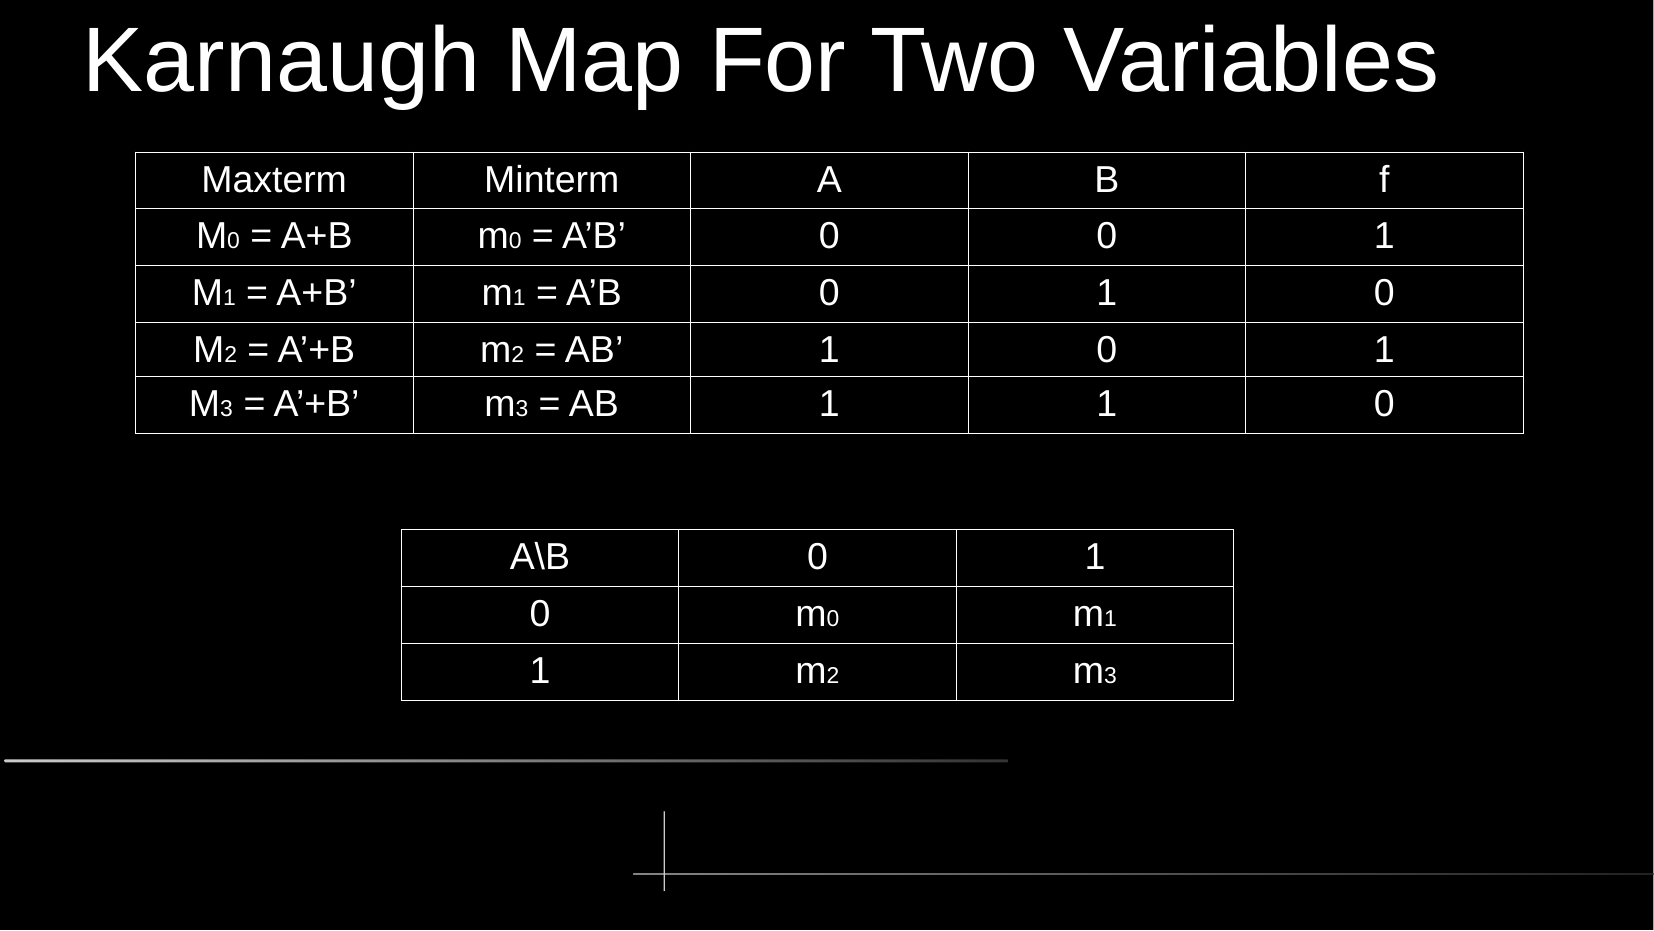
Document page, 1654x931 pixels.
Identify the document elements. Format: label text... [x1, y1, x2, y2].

table_header Minterm [414, 153, 690, 208]
table_cell 0 [691, 266, 968, 322]
table_cell 0 [691, 209, 968, 265]
table_header 0 [679, 530, 956, 586]
table_cell 1 [691, 377, 968, 433]
table_cell 0 [1246, 377, 1523, 433]
table_cell 1 [1246, 323, 1523, 376]
table_header B [969, 153, 1245, 208]
table_cell M1 = A+B’ [136, 266, 413, 322]
table_cell 0 [969, 209, 1245, 265]
table_cell M0 = A+B [136, 209, 413, 265]
title Karnaugh Map For Two Variables [23, 5, 1501, 114]
table_cell m0 = A’B’ [414, 209, 690, 265]
table_cell 0 [402, 587, 678, 643]
table_header 1 [957, 530, 1233, 586]
table_cell 1 [969, 266, 1245, 322]
table_cell M2 = A’+B [136, 323, 413, 376]
table_cell m2 [679, 644, 956, 700]
table_header A [691, 153, 968, 208]
table_cell 1 [1246, 209, 1523, 265]
table_cell 0 [969, 323, 1245, 376]
table_cell m1 = A’B [414, 266, 690, 322]
table_cell m0 [679, 587, 956, 643]
table_cell m3 [957, 644, 1233, 700]
table_header Maxterm [136, 153, 413, 208]
table_cell 1 [969, 377, 1245, 433]
table_cell 0 [1246, 266, 1523, 322]
table_header f [1246, 153, 1523, 208]
table_cell 1 [691, 323, 968, 376]
table_cell m3 = AB [414, 377, 690, 433]
table_cell 1 [402, 644, 678, 700]
table_header A\B [402, 530, 678, 586]
table_cell M3 = A’+B’ [136, 377, 413, 433]
table_cell m2 = AB’ [414, 323, 690, 376]
table_cell m1 [957, 587, 1233, 643]
